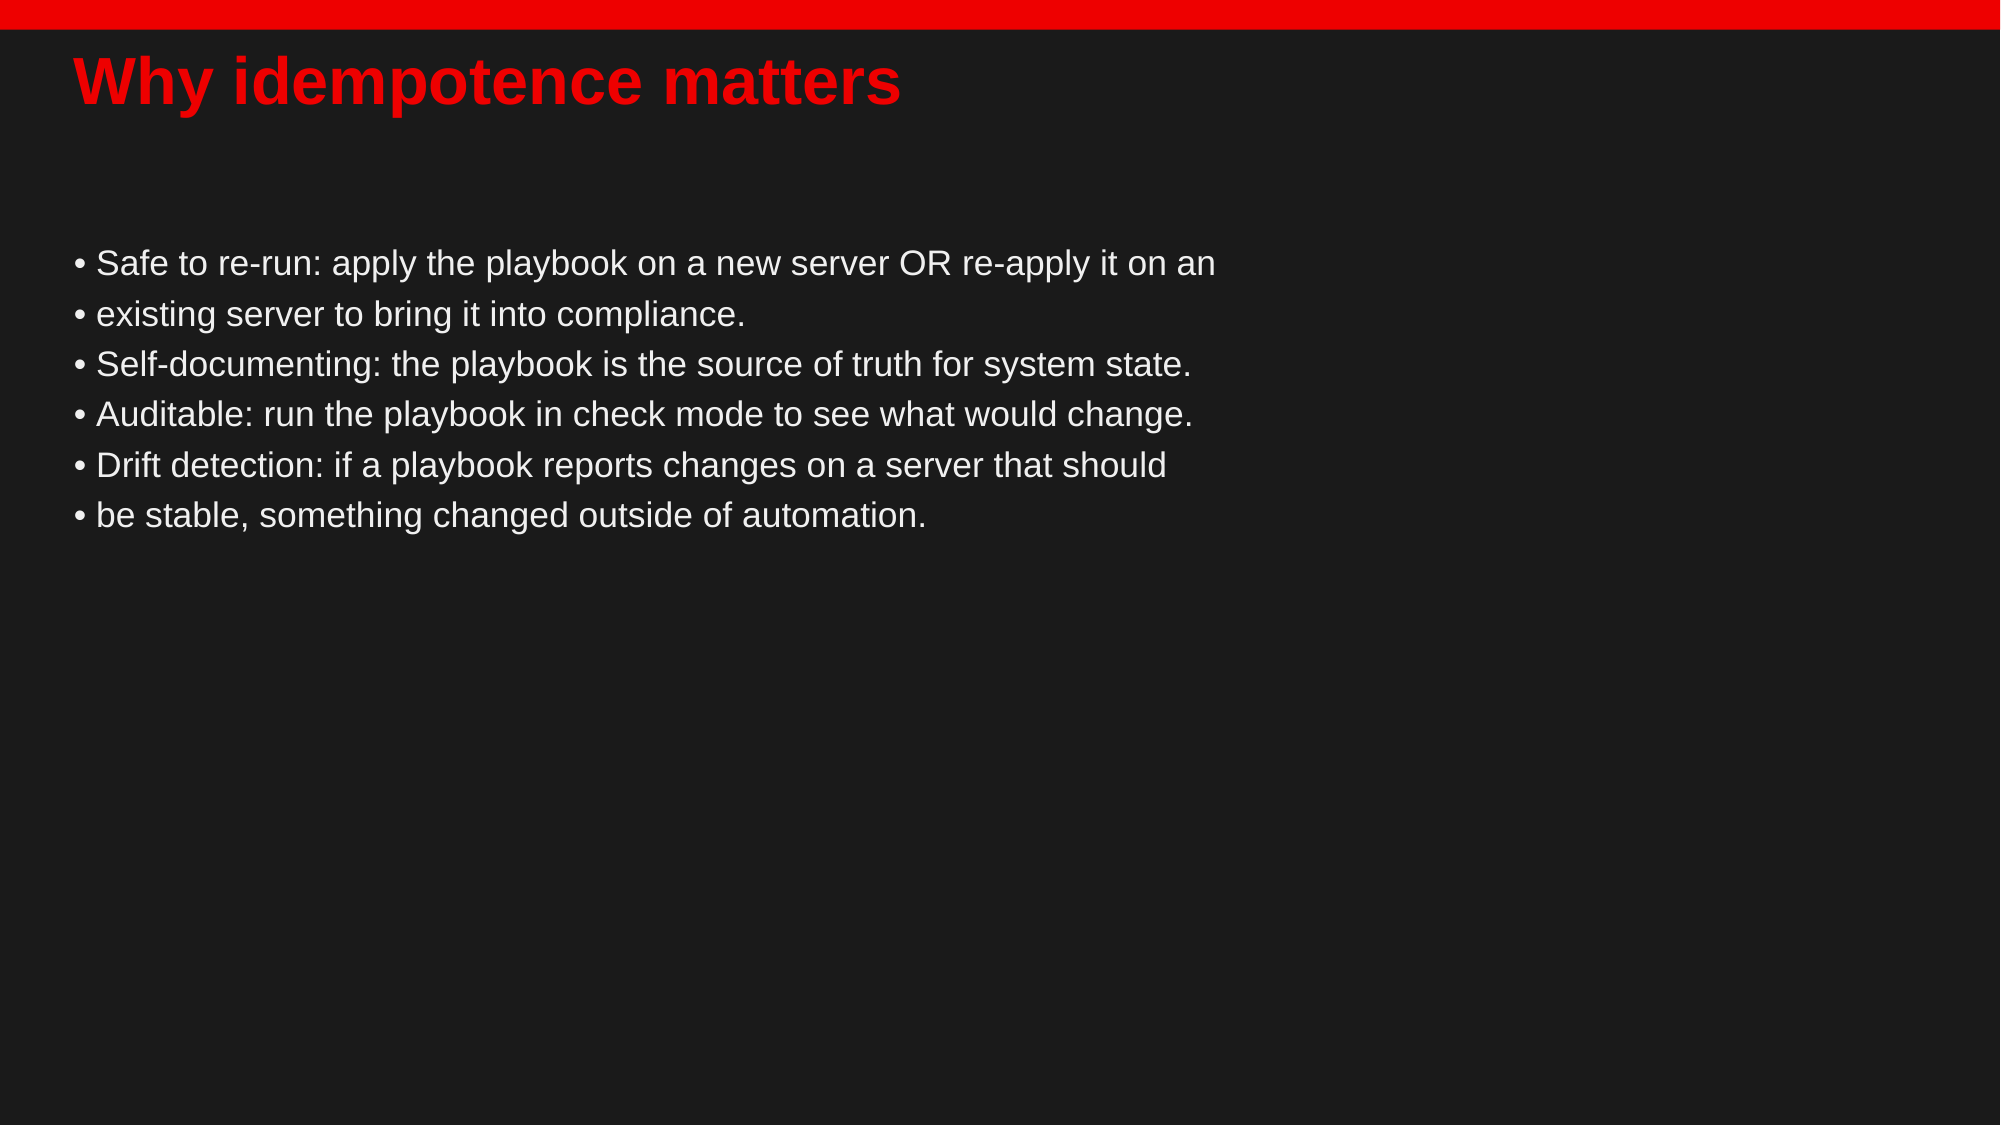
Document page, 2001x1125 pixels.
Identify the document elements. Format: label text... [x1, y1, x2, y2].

text_box Why idempotence matters [59, 36, 1942, 208]
text_box [0, 0, 2001, 30]
text_box • Safe to re-run: apply the playbook on a new server OR re-apply it on an • existing server to bring it into compliance. • Self-documenting: the playbook is the source of truth for system state. • Auditable: run the playbook in check mode to see what would change. • Drift detection: if a playbook reports changes on a server that should • be stable, something changed outside of automation. [59, 236, 1942, 1037]
